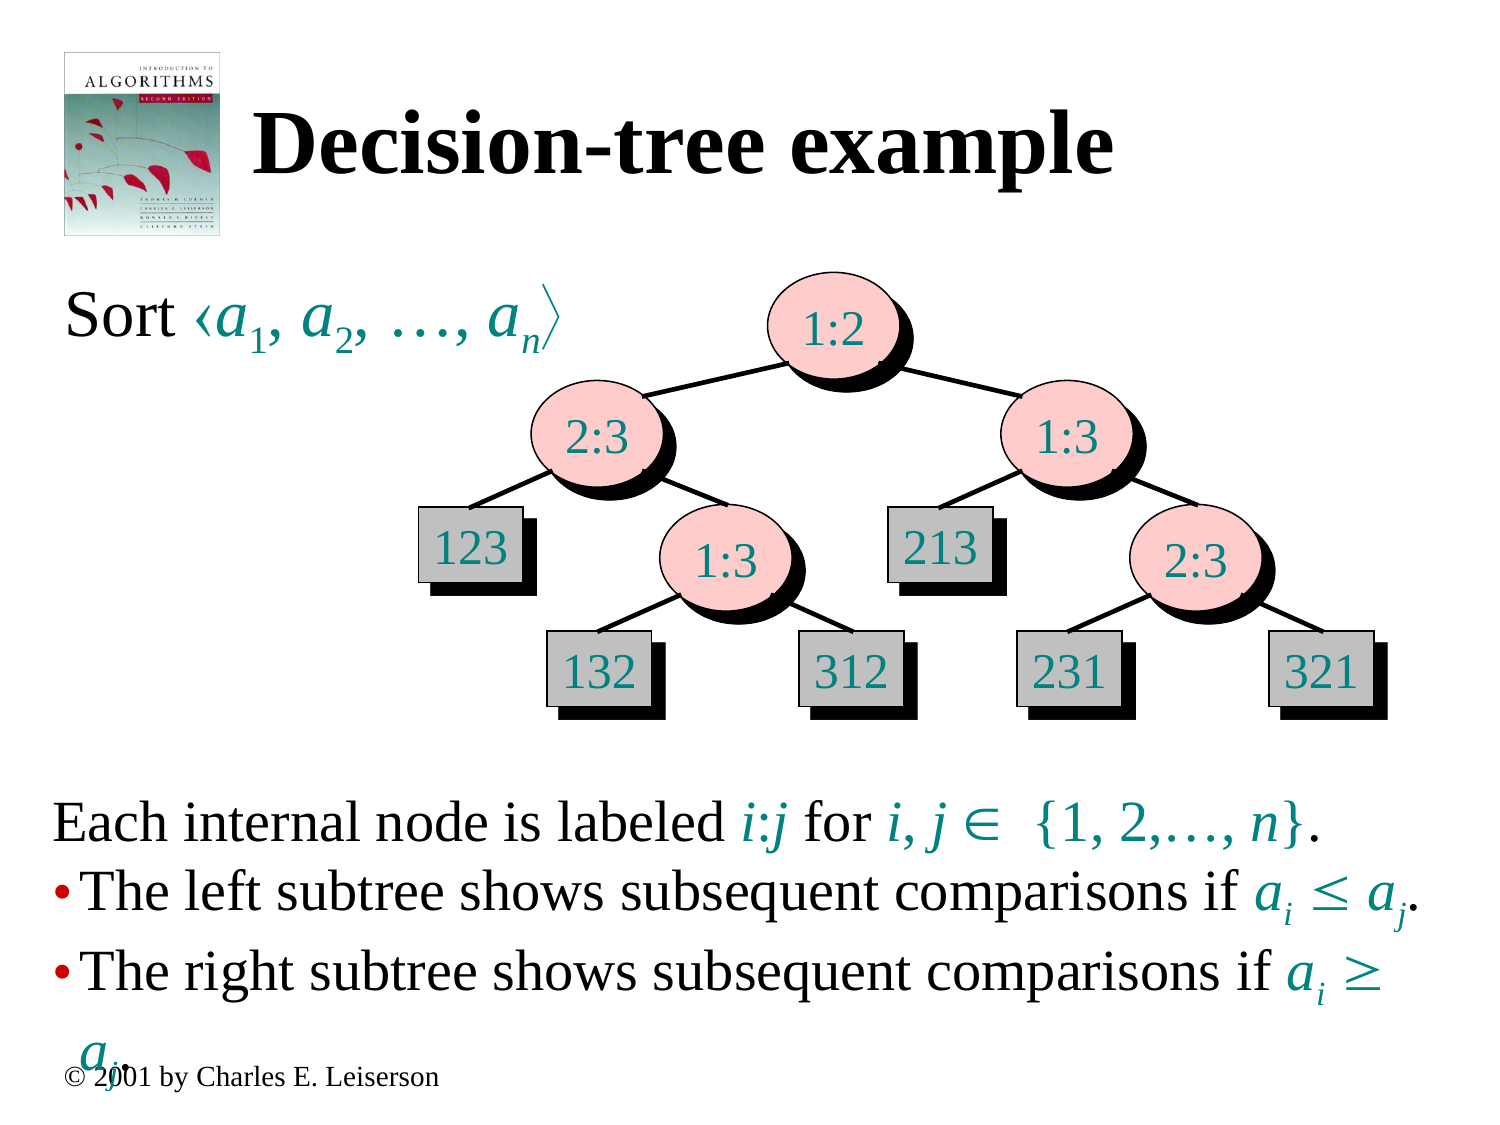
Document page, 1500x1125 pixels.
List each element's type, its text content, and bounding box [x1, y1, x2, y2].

text_box 1:3 [659, 504, 793, 612]
text_box 312 [799, 630, 904, 707]
text_box 123 [418, 507, 524, 583]
text_box 2:3 [531, 380, 664, 488]
text_box 2:3 [1129, 504, 1263, 612]
text_box Each internal node is labeled i:j for i, j {1, 2,…, n}. The left subtree shows subsequent comparisons if ai  aj. The right subtree shows subsequent comparisons if ai  aj. [37, 774, 1463, 1100]
title Decision-tree example [237, 49, 1475, 238]
picture [64, 52, 220, 236]
text_box Sort a1, a2, …, an [50, 262, 600, 369]
text_box 213 [888, 507, 993, 583]
text_box 1:3 [1000, 380, 1134, 488]
text_box 231 [1017, 630, 1122, 707]
text_box 132 [547, 630, 652, 707]
text_box 1:2 [767, 272, 901, 380]
text_box 321 [1269, 630, 1374, 707]
